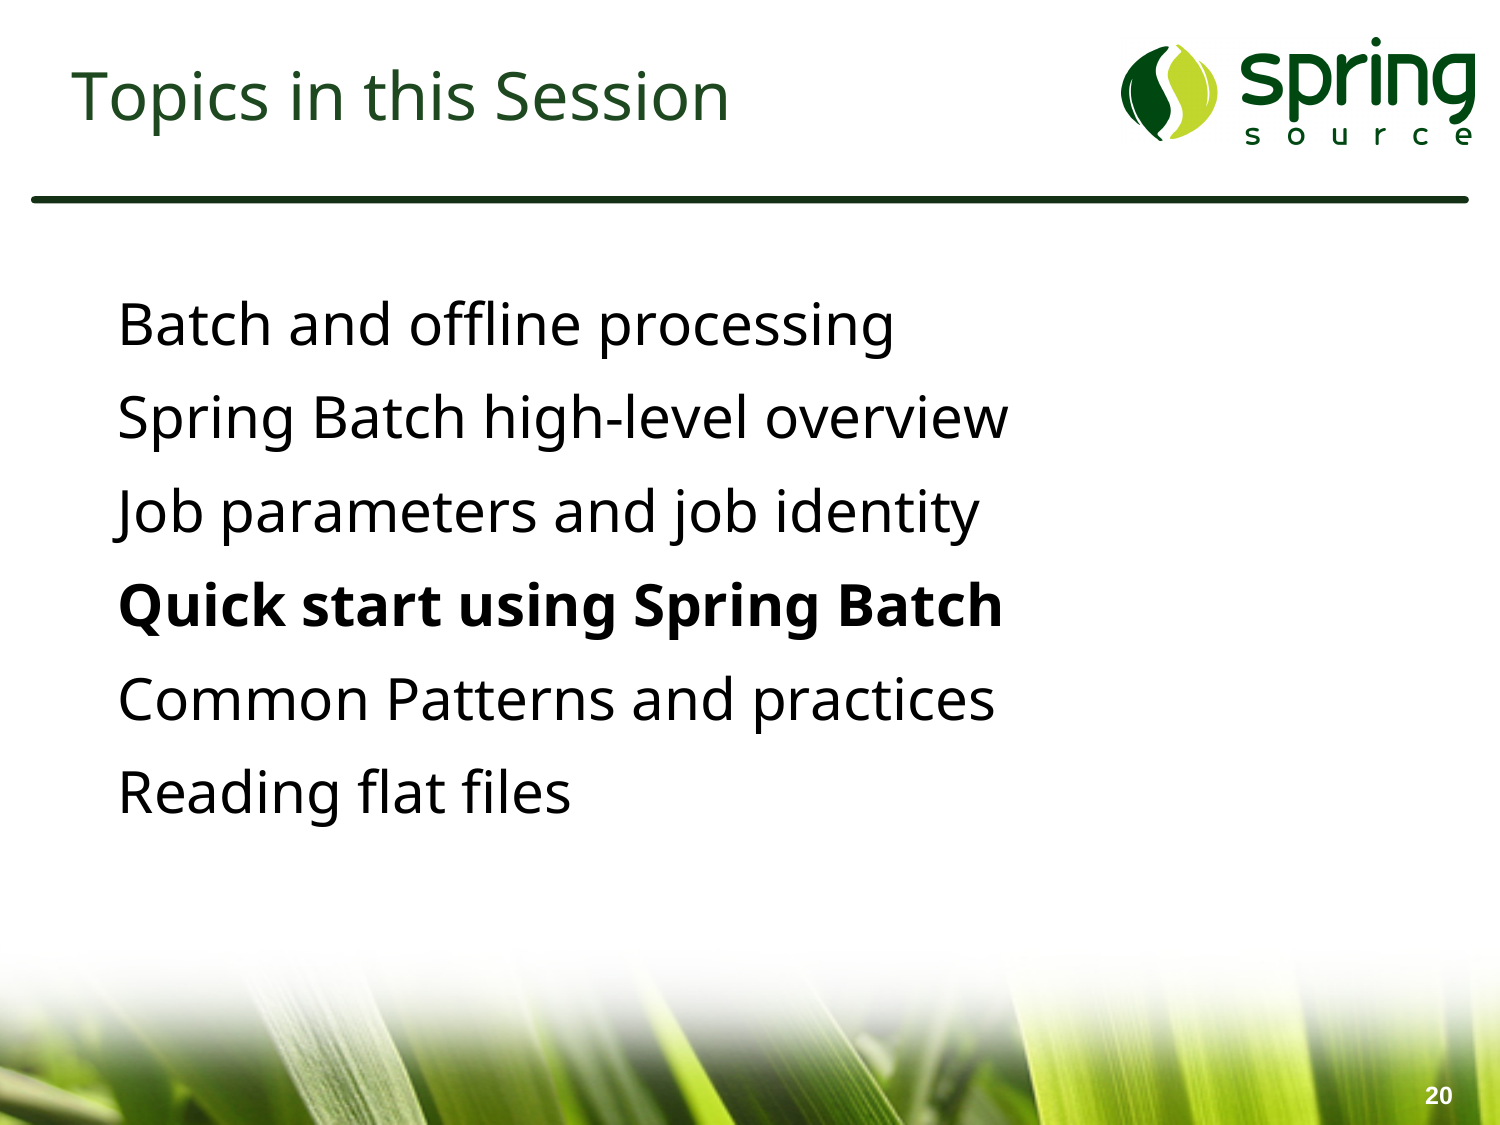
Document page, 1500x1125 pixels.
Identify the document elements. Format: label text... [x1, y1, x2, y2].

list Batch and offline processing Spring Batch high-level overview Job parameters and job identity Quick start using Spring Batch Common Patterns and practices Reading flat files [103, 275, 1394, 938]
picture [1121, 37, 1475, 145]
picture [0, 944, 1500, 1125]
title Topics in this Session [56, 13, 1089, 176]
